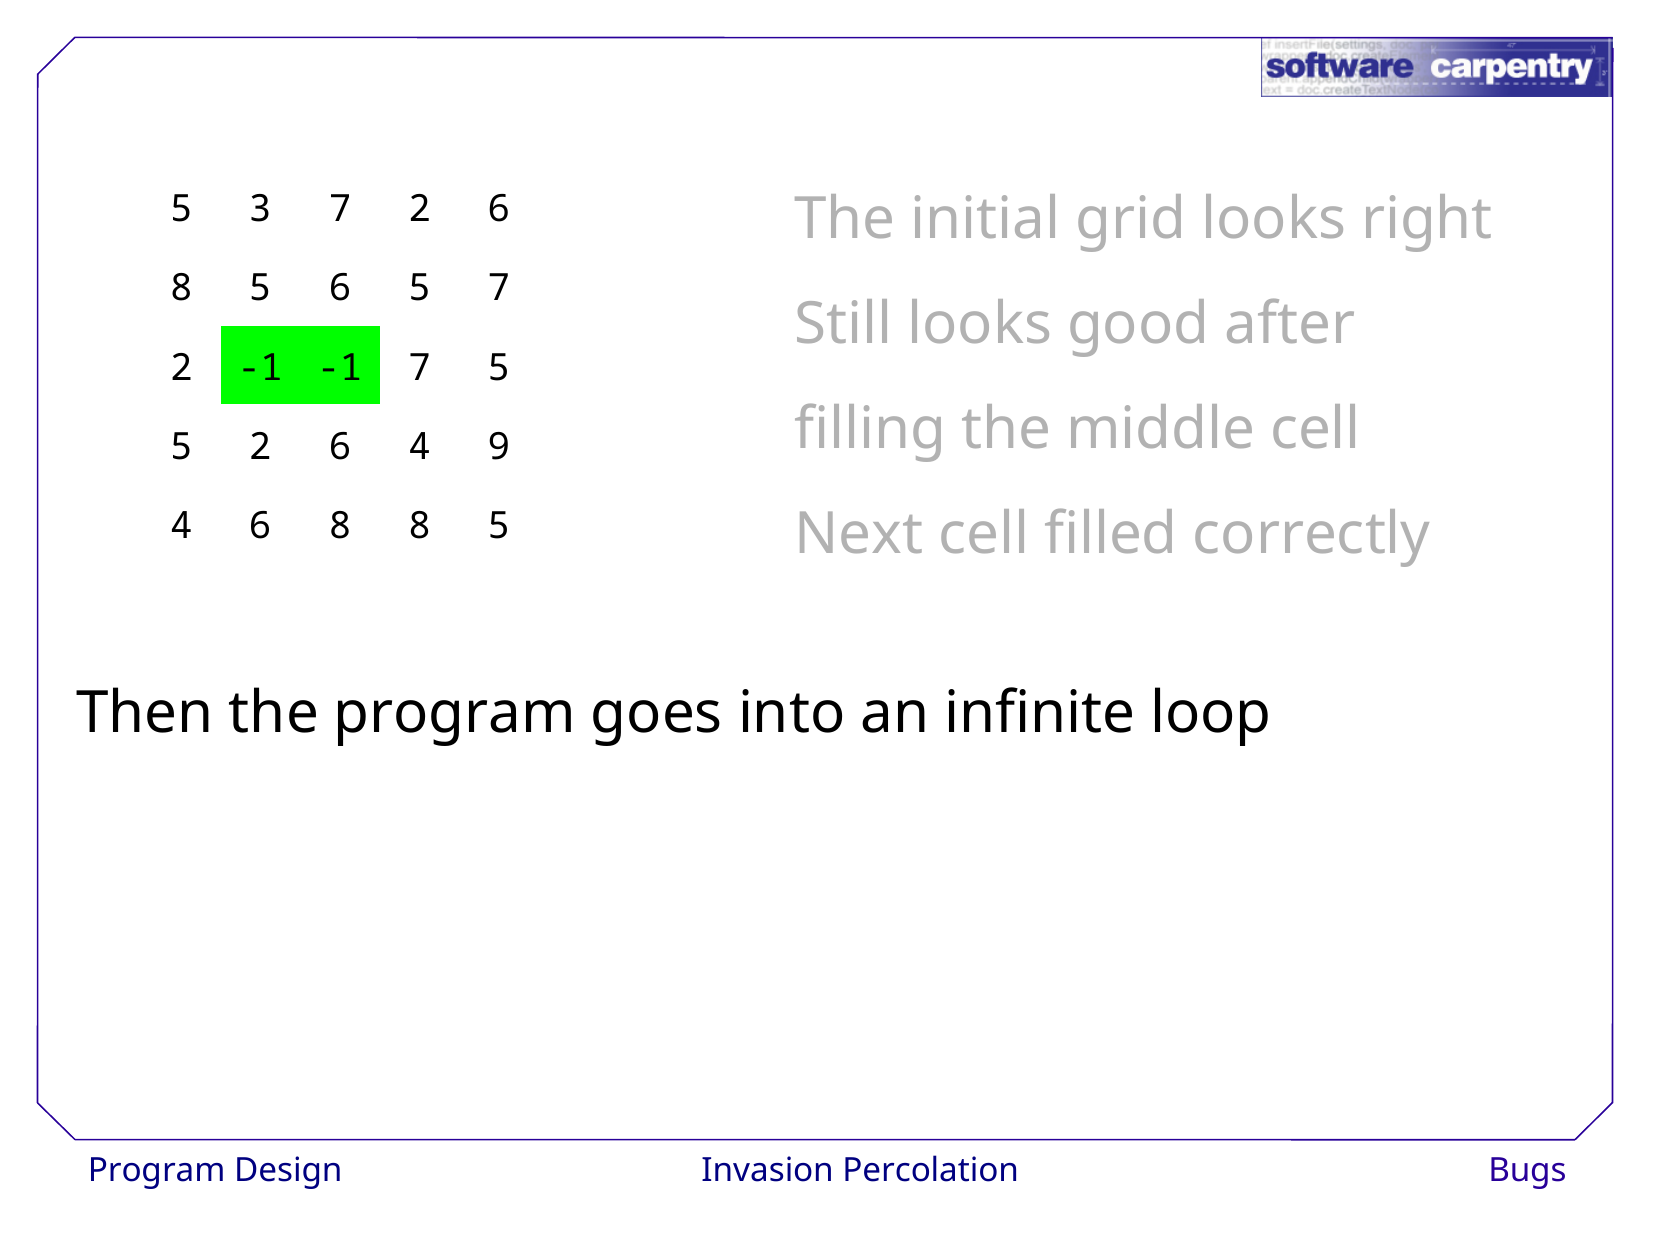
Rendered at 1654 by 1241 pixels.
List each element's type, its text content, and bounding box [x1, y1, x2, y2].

table_cell 2 [142, 326, 221, 404]
table_header 3 [221, 166, 300, 245]
table_cell 6 [300, 404, 380, 483]
table_cell 4 [380, 404, 459, 483]
table_cell 4 [142, 483, 221, 562]
table_cell -1 [300, 326, 380, 404]
table_header 6 [459, 166, 538, 245]
table_cell 7 [380, 326, 459, 404]
table_cell -1 [221, 326, 300, 404]
table_cell 8 [142, 245, 221, 326]
table_cell 5 [459, 483, 538, 562]
table_cell 5 [221, 245, 300, 326]
table_cell 6 [300, 245, 380, 326]
table_cell 6 [221, 483, 300, 562]
table_header 5 [142, 166, 221, 245]
table_cell 7 [459, 245, 538, 326]
table_cell 8 [380, 483, 459, 562]
table_cell 5 [459, 326, 538, 404]
table_cell 9 [459, 404, 538, 483]
table_header 7 [300, 166, 380, 245]
table_cell 8 [300, 483, 380, 562]
table_cell 2 [221, 404, 300, 483]
table_cell 5 [380, 245, 459, 326]
picture [1261, 39, 1613, 97]
text_box The initial grid looks right Still looks good after filling the middle cell Next cell filled correctly [779, 137, 1509, 574]
text_box Then the program goes into an infinite loop [61, 631, 1437, 753]
table_cell 5 [142, 404, 221, 483]
table_header 2 [380, 166, 459, 245]
